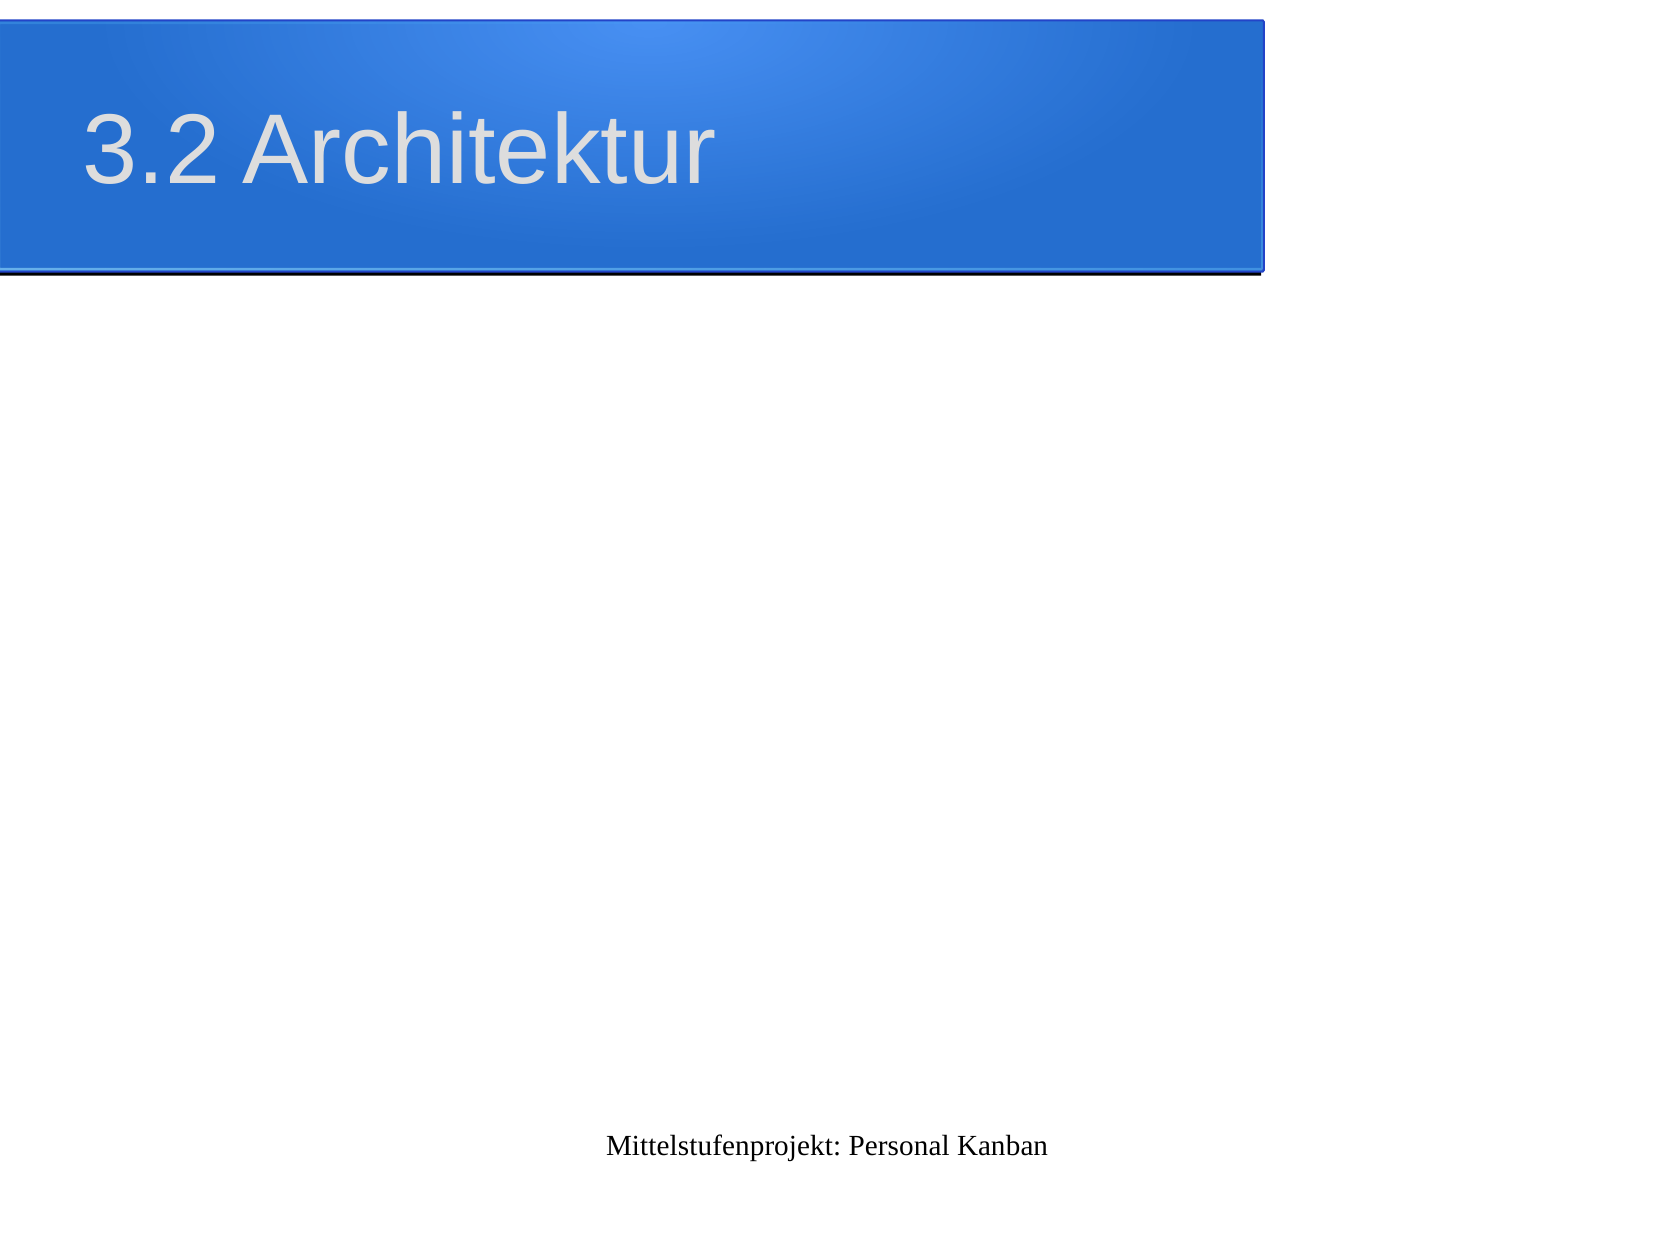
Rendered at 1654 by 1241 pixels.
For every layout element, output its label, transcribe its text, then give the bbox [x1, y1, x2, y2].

title 3.2 Architektur [82, 47, 1235, 252]
